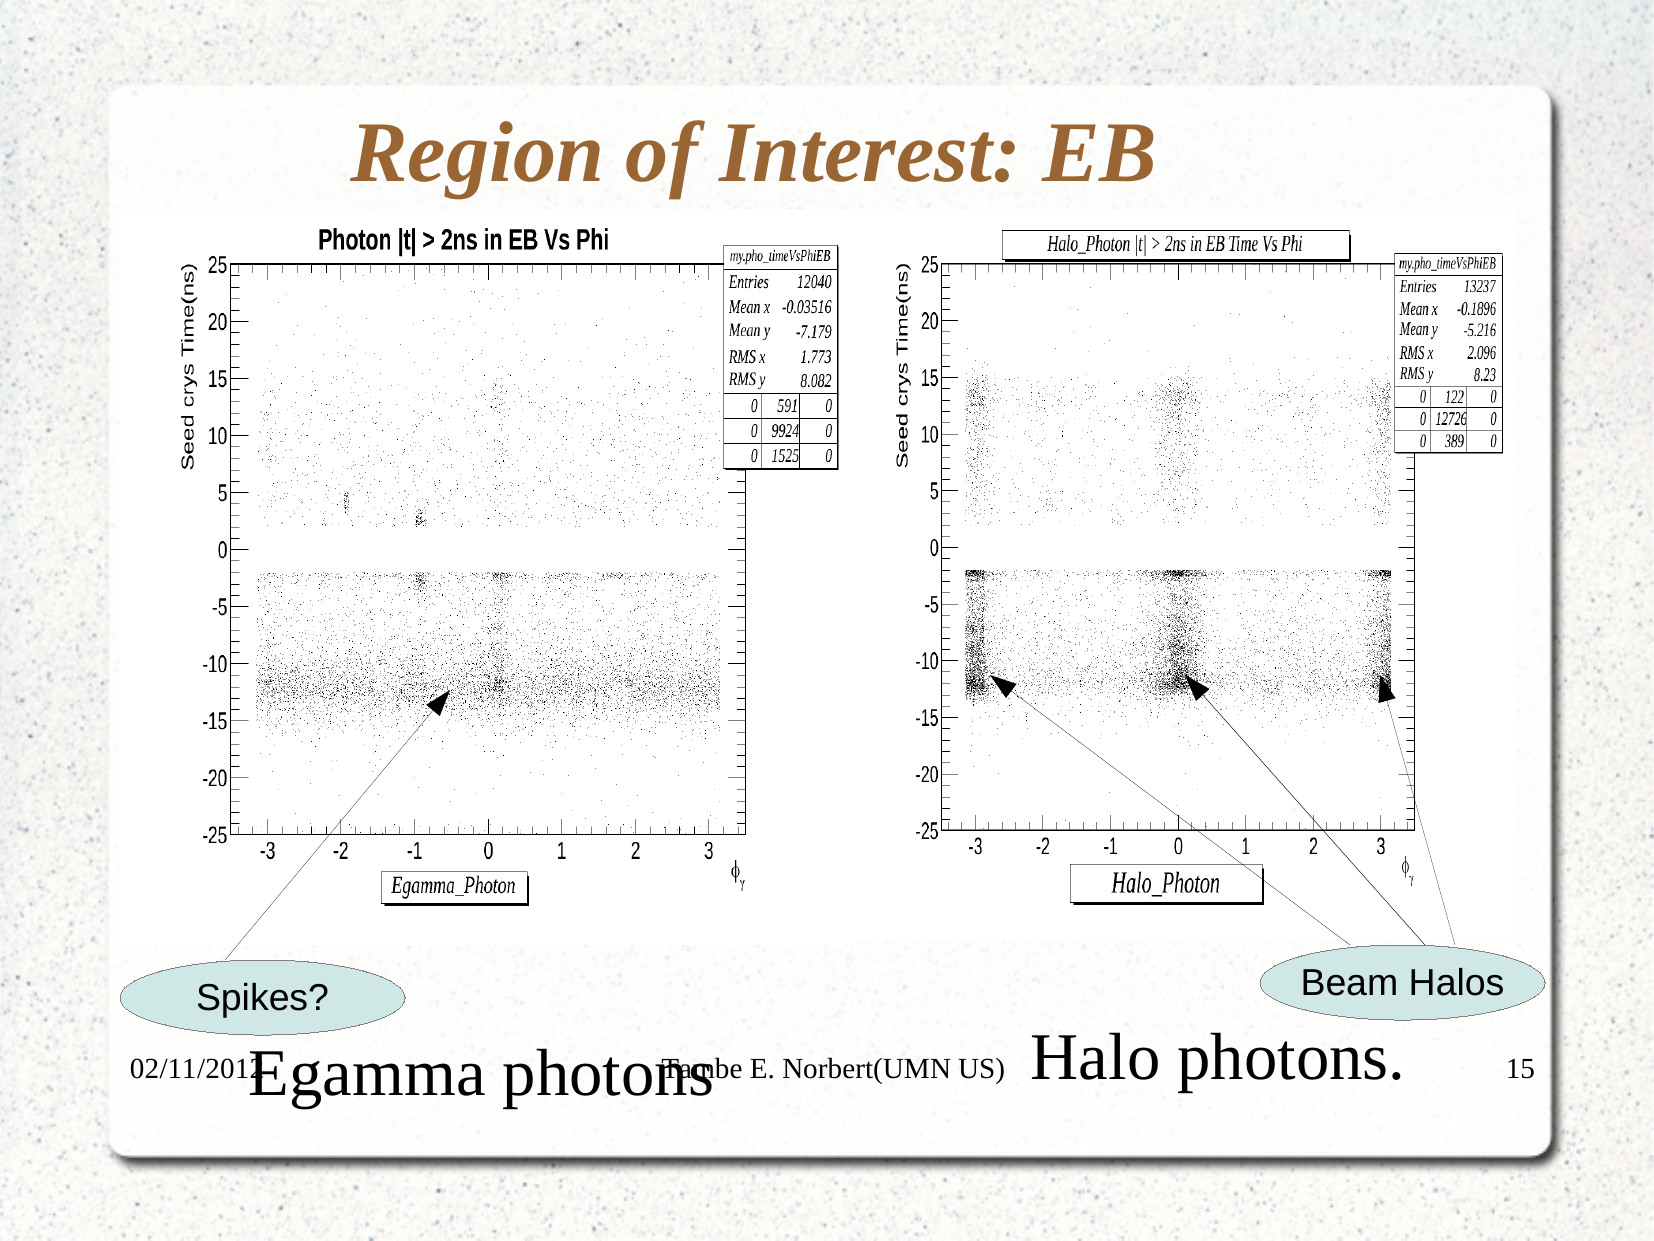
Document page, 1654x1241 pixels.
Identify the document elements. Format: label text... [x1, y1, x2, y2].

list Halo photons. [960, 1020, 1486, 1095]
picture [0, 0, 1654, 1241]
list Egamma photons [177, 1035, 721, 1111]
text_box Spikes? [120, 960, 406, 1036]
title Region of Interest: EB [270, 105, 1261, 201]
text_box Beam Halos [1260, 945, 1546, 1021]
